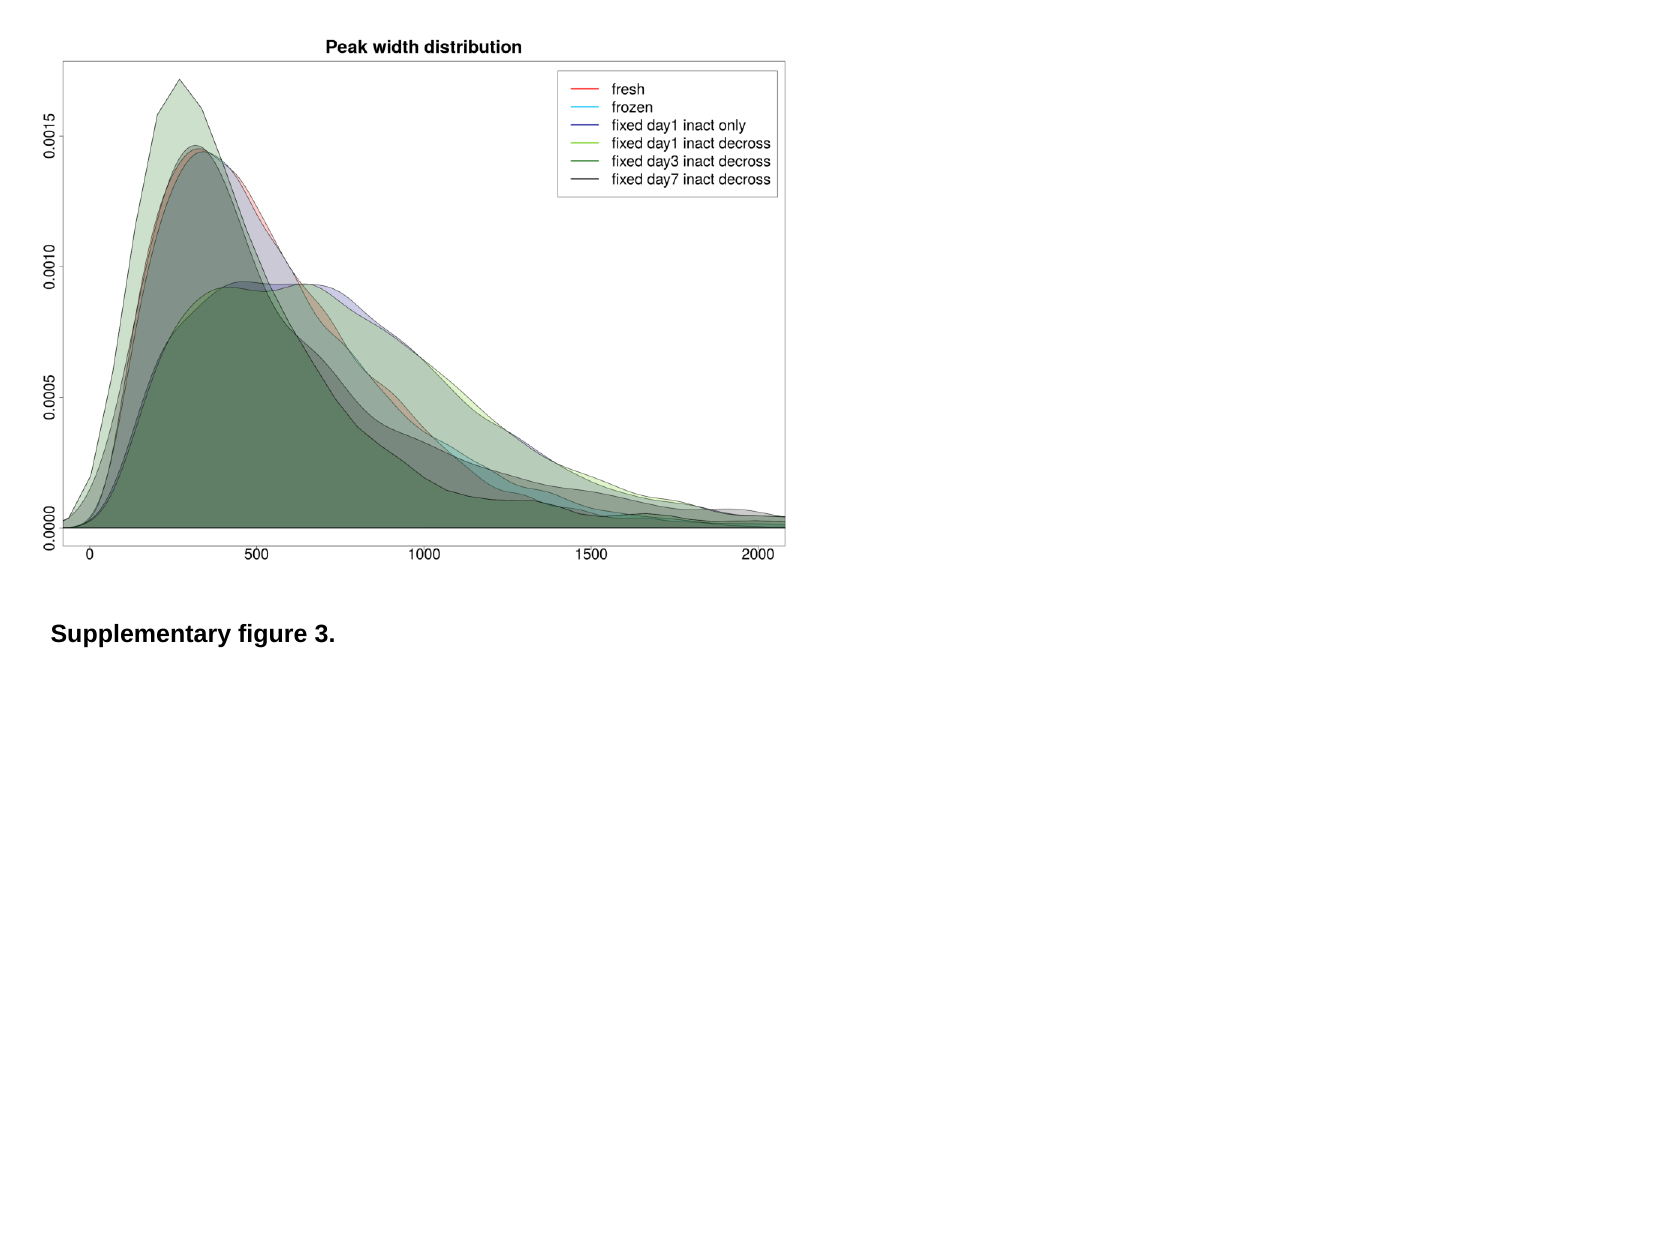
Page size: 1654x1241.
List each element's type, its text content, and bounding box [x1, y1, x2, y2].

picture [39, 35, 792, 567]
text_box Supplementary figure 3. [35, 612, 352, 658]
